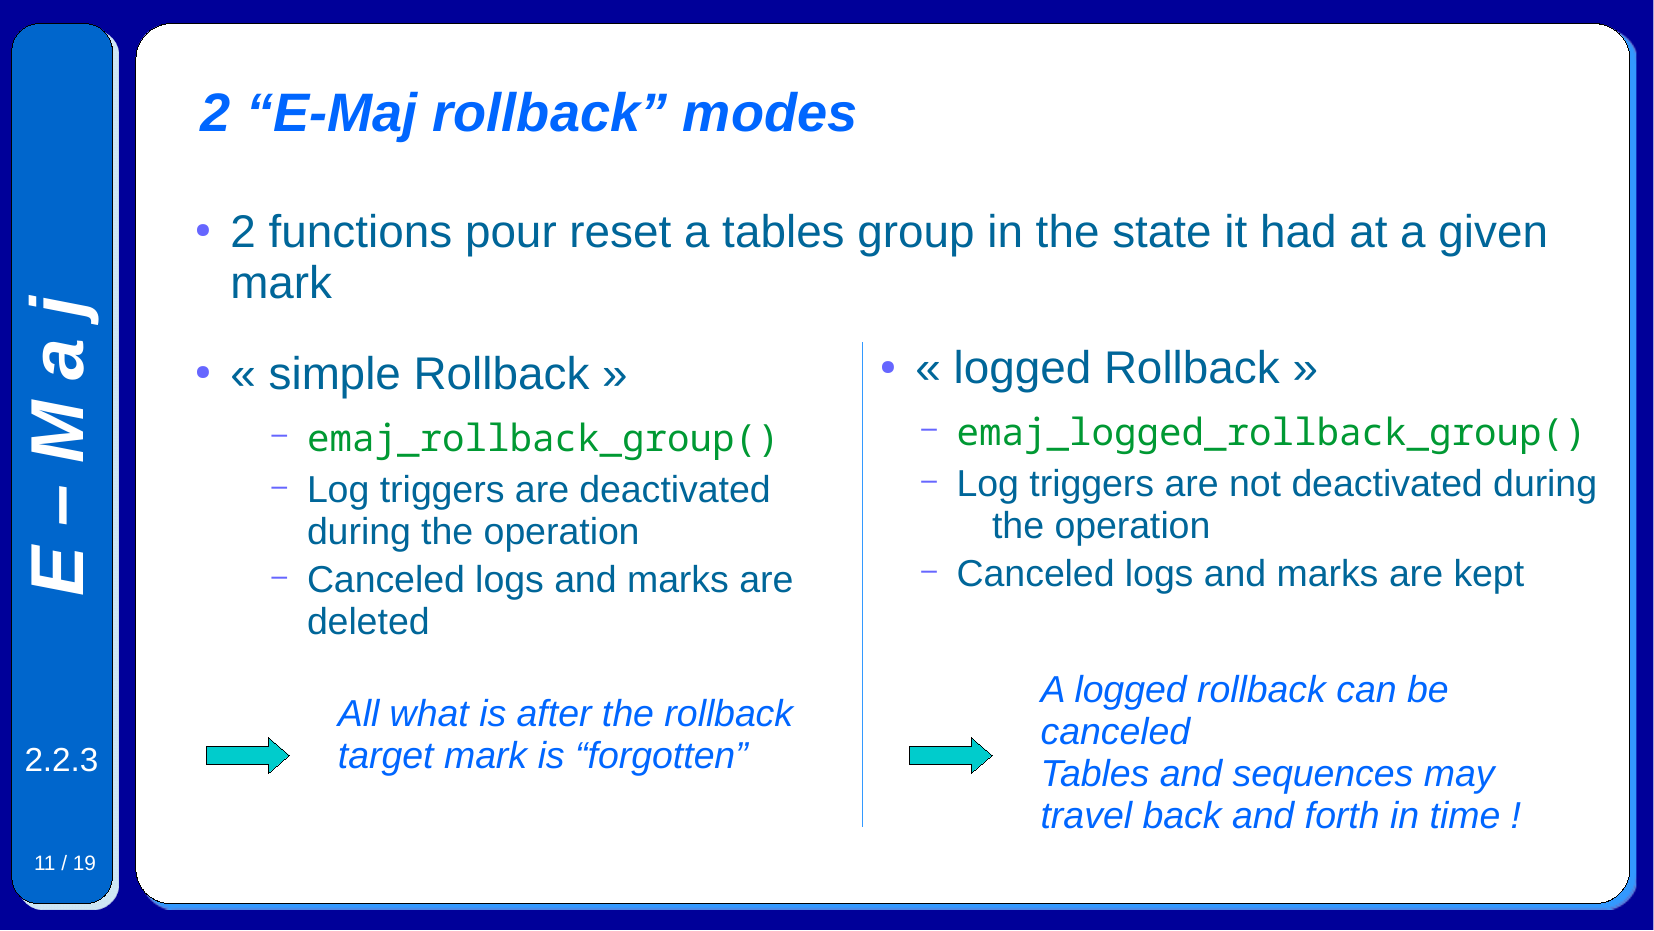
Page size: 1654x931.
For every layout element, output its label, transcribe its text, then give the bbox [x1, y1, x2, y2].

text_box A logged rollback can be canceled Tables and sequences may travel back and forth in time ! [1025, 661, 1607, 850]
list « simple Rollback » emaj_rollback_group() Log triggers are deactivated during the operation Canceled logs and marks are deleted [177, 355, 827, 656]
text_box All what is after the rollback target mark is “forgotten” [323, 684, 833, 826]
list « logged Rollback » emaj_logged_rollback_group() Log triggers are not deactivated during the operation Canceled logs and marks are kept [863, 342, 1600, 644]
text_box [206, 737, 290, 774]
text_box [909, 737, 993, 774]
list 2 functions pour reset a tables group in the state it had at a given mark [177, 205, 1587, 355]
title 2 “E-Maj rollback” modes [200, 34, 1575, 191]
